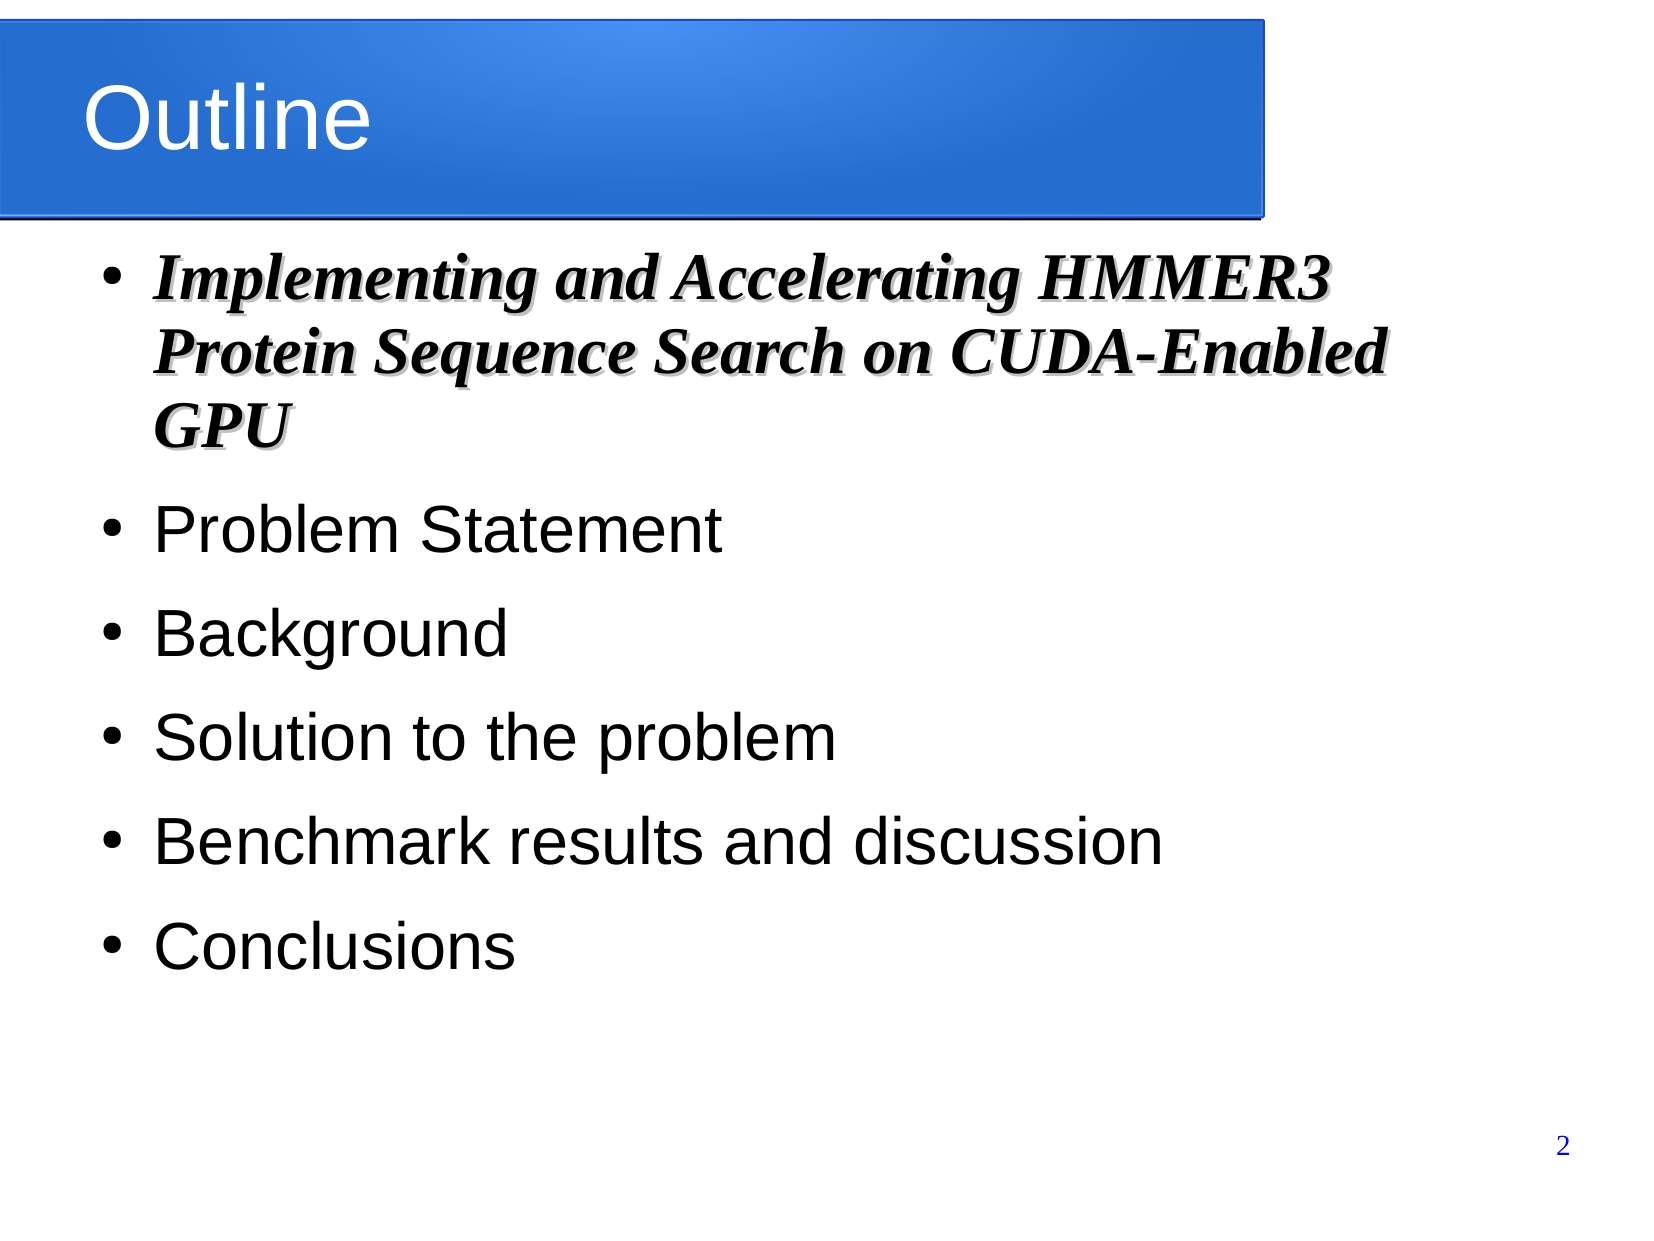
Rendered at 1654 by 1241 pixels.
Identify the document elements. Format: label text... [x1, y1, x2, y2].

list Implementing and Accelerating HMMER3 Protein Sequence Search on CUDA-Enabled GPU Problem Statement Background Solution to the problem Benchmark results and discussion Conclusions [82, 240, 1538, 1171]
title Outline [82, 25, 1250, 211]
